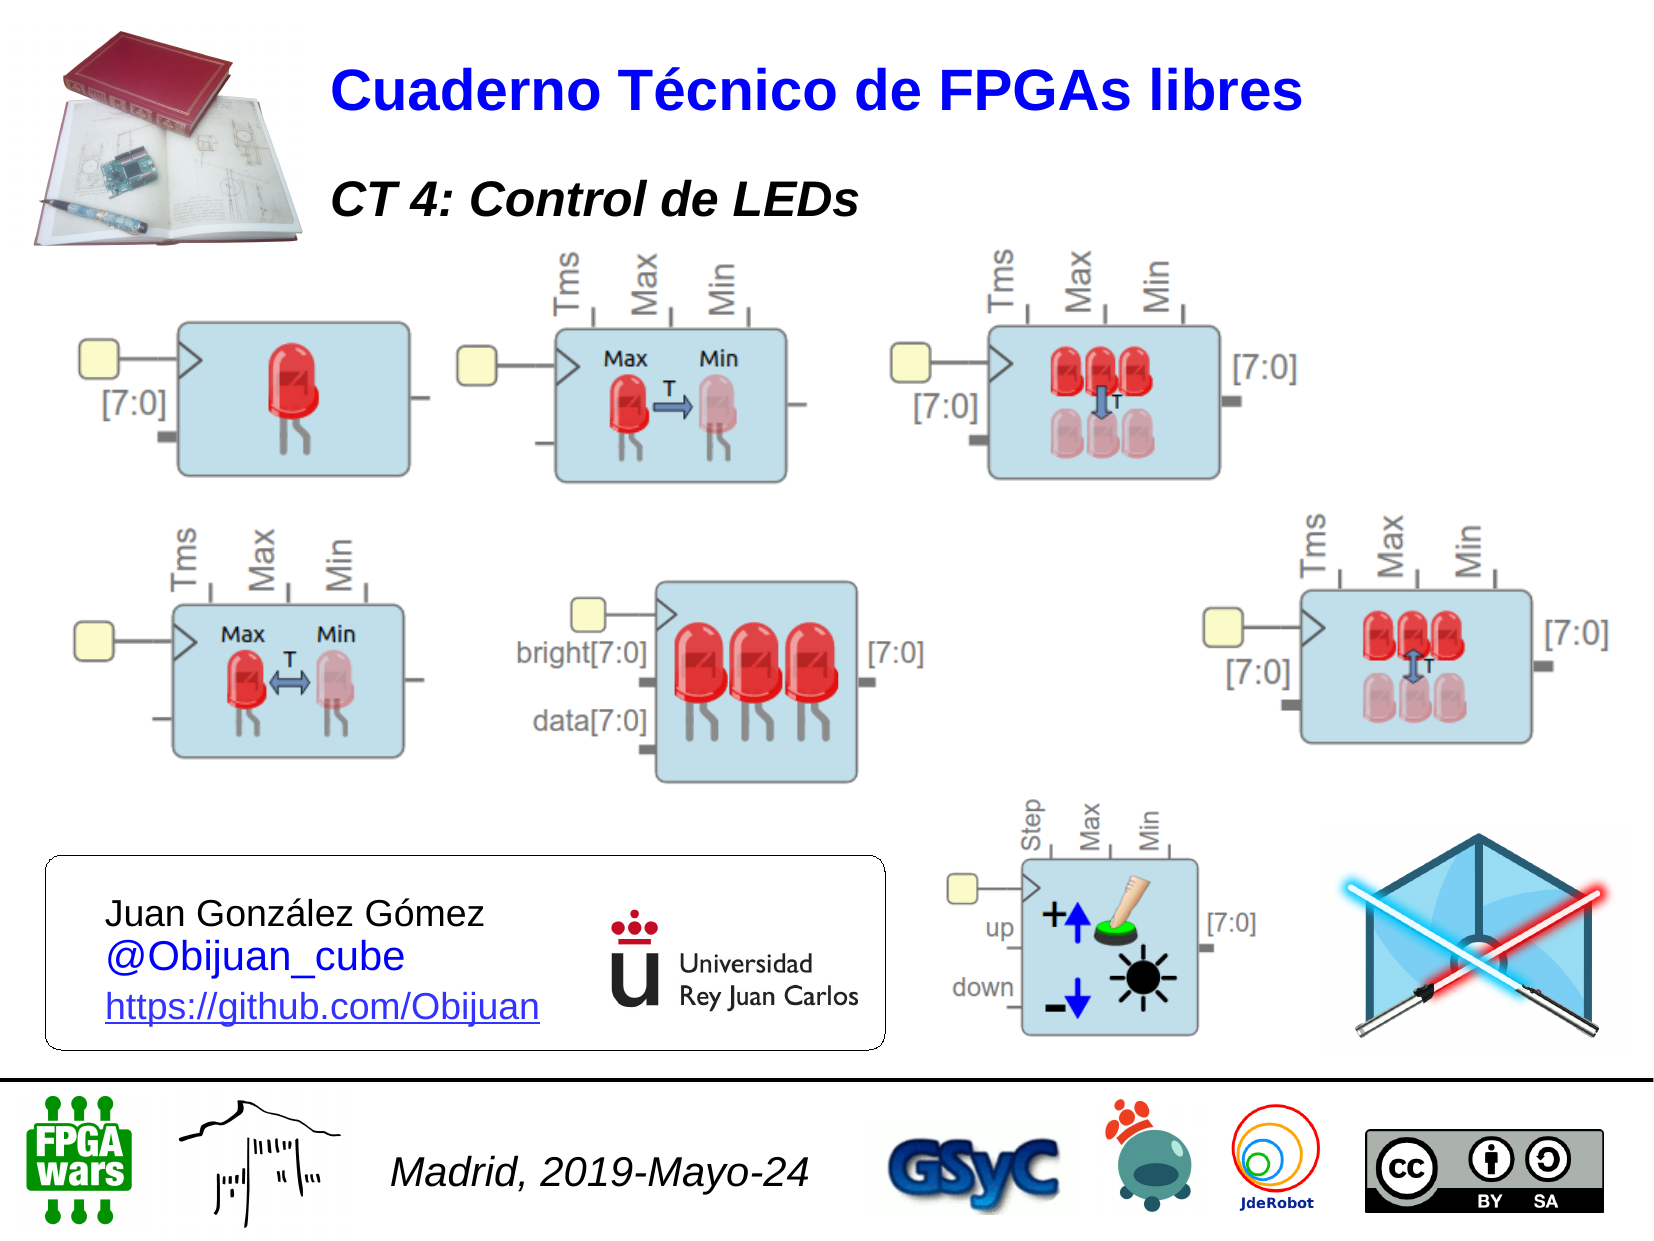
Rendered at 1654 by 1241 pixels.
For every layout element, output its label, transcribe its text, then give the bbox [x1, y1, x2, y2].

text_box [45, 855, 886, 1051]
picture [10, 26, 823, 500]
picture [510, 553, 1271, 1051]
text_box Juan González Gómez [90, 885, 601, 946]
picture [1185, 498, 1628, 751]
text_box CT 4: Control de LEDs [330, 143, 1561, 256]
picture [15, 1095, 150, 1231]
text_box https://github.com/Obijuan [90, 978, 556, 1036]
text_box @Obijuan_cube [90, 925, 451, 1001]
picture [1365, 1120, 1604, 1221]
picture [165, 1089, 361, 1241]
picture [863, 237, 1321, 496]
picture [595, 899, 871, 1021]
picture [60, 511, 453, 781]
picture [1320, 824, 1633, 1051]
picture [870, 1120, 1076, 1216]
text_box Madrid, 2019-Mayo-24 [360, 1125, 841, 1219]
title Cuaderno Técnico de FPGAs libres [330, 15, 1471, 143]
picture [1090, 1094, 1336, 1216]
